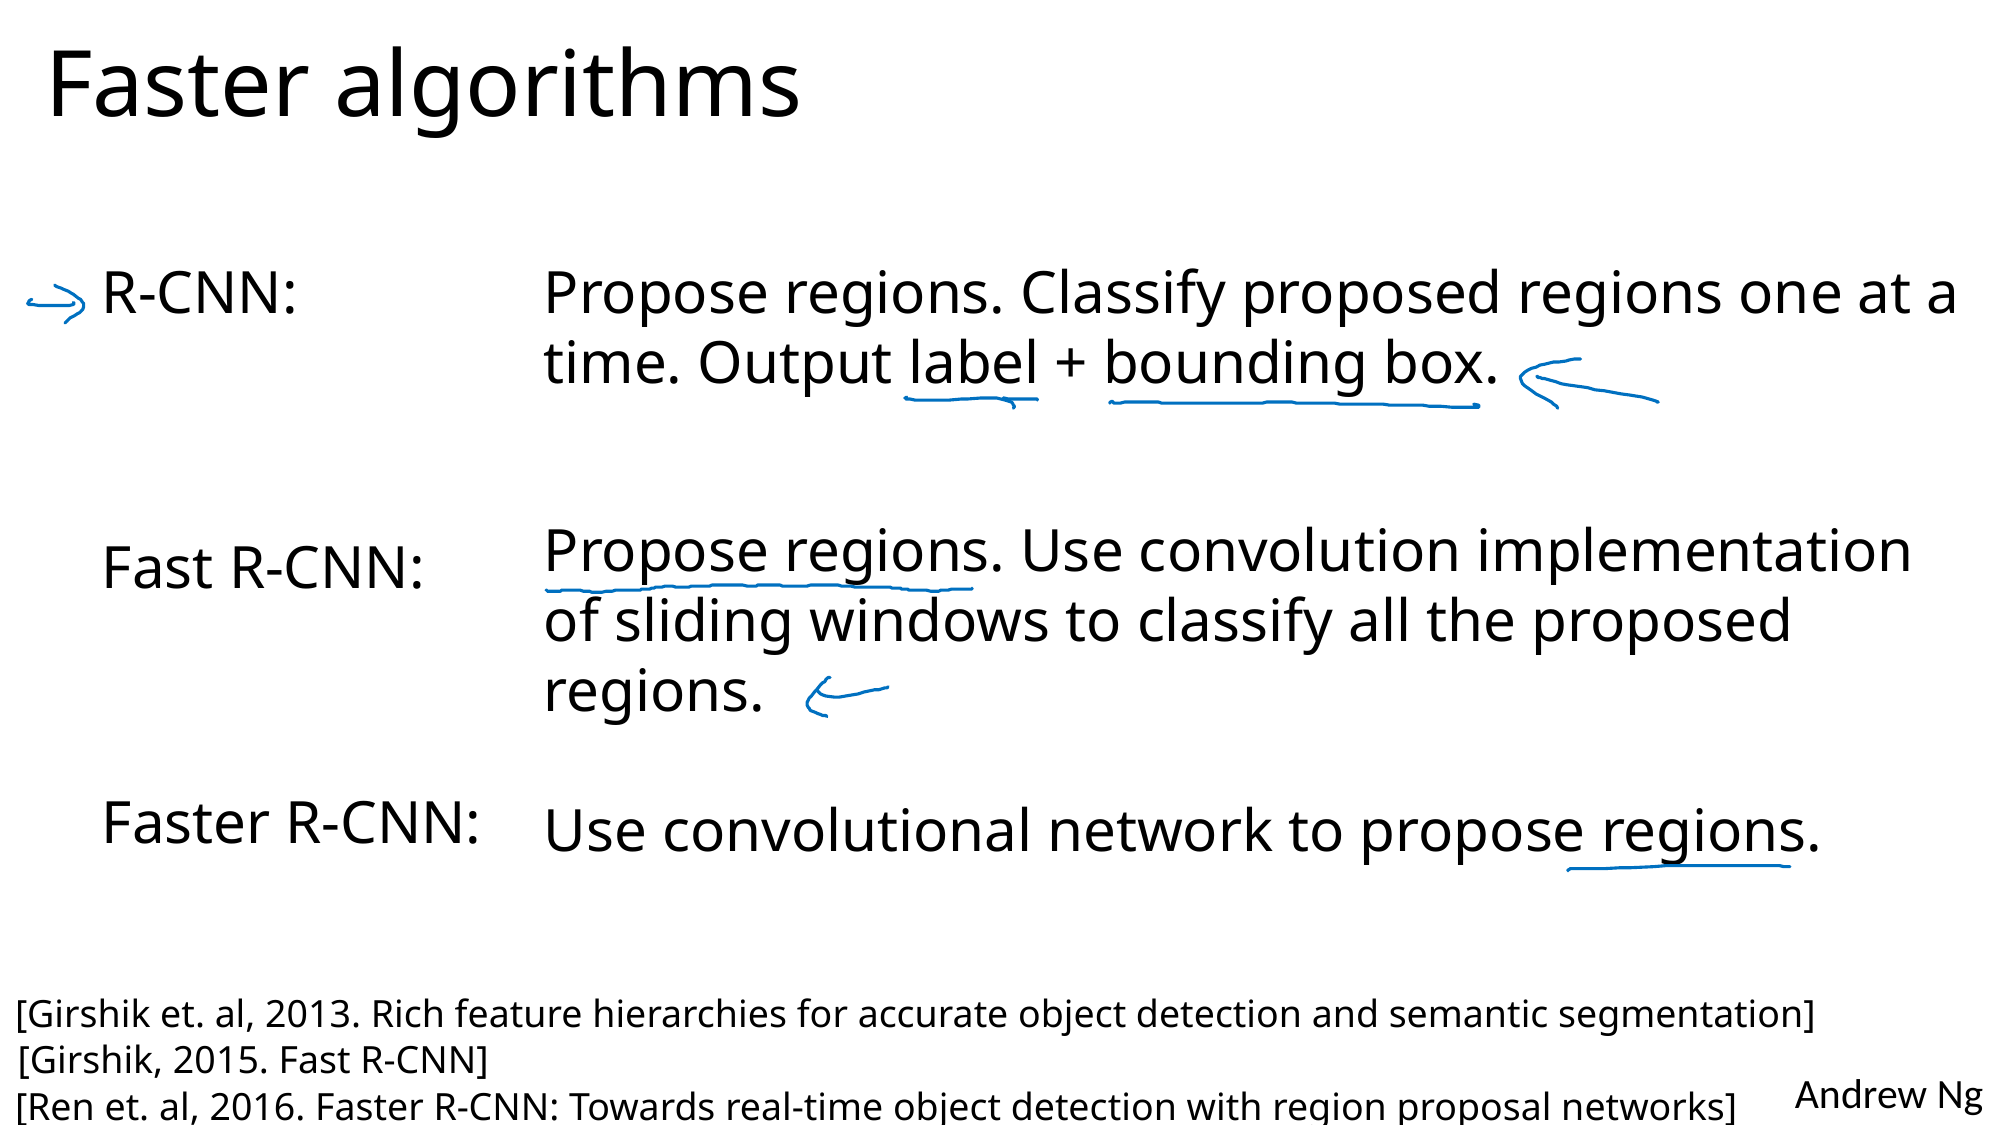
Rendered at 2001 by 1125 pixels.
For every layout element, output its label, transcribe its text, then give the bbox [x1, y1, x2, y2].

title Faster algorithms [30, 29, 2000, 248]
text_box Propose regions. Classify proposed regions one at a time. Output label + bounding box. [528, 247, 1990, 404]
picture [23, 281, 1795, 876]
text_box R-CNN: [86, 247, 335, 281]
text_box [Girshik, 2015. Fast R-CNN] [2, 1028, 536, 1075]
text_box Propose regions. Use convolution implementation of sliding windows to classify all the proposed regions. [1795, 506, 1948, 734]
text_box Use convolutional network to propose regions. [1795, 786, 1908, 872]
text_box [Ren et. al, 2016. Faster R-CNN: Towards real-time object detection with region proposal networks] [0, 1075, 1779, 1125]
text_box [Girshik et. al, 2013. Rich feature hierarchies for accurate object detection and semantic segmentation] [0, 982, 1831, 1089]
